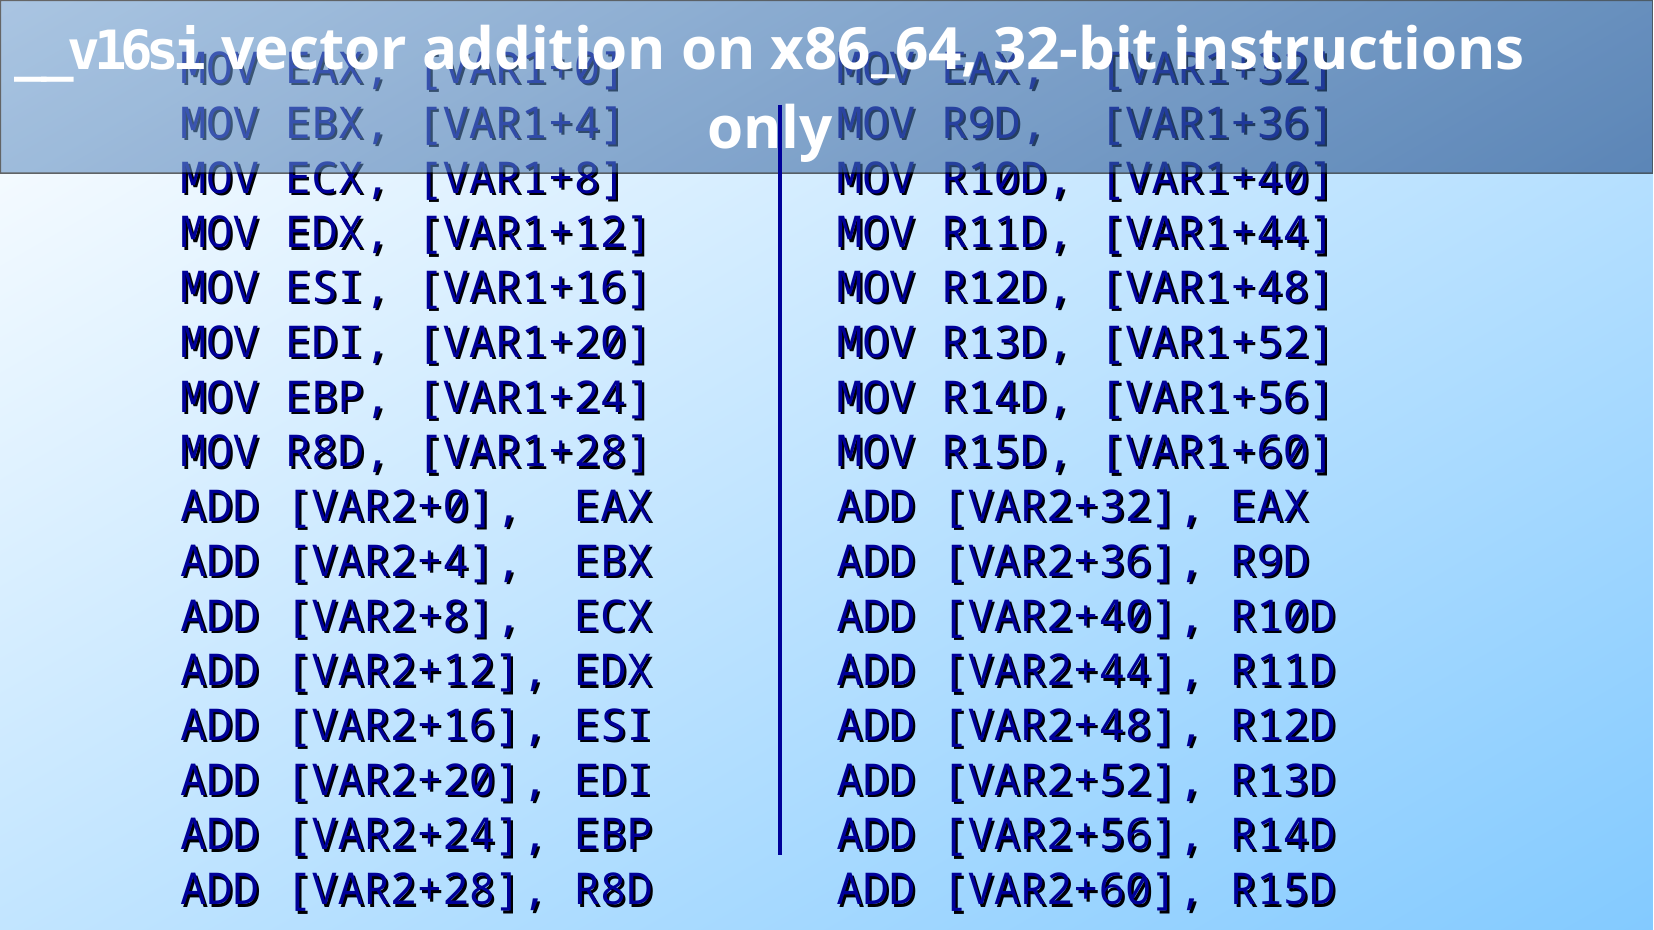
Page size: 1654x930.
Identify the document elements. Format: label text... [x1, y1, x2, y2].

subtitle MOV EAX, [VAR1+0] MOV EAX, [VAR1+32] MOV EBX, [VAR1+4] MOV R9D, [VAR1+36] MOV ECX, [VAR1+8] MOV R10D, [VAR1+40] MOV EDX, [VAR1+12] MOV R11D, [VAR1+44] MOV ESI, [VAR1+16] MOV R12D, [VAR1+48] MOV EDI, [VAR1+20] MOV R13D, [VAR1+52] MOV EBP, [VAR1+24] MOV R14D, [VAR1+56] MOV R8D, [VAR1+28] MOV R15D, [VAR1+60] ADD [VAR2+0], EAX ADD [VAR2+32], EAX ADD [VAR2+4], EBX ADD [VAR2+36], R9D ADD [VAR2+8], ECX ADD [VAR2+40], R10D ADD [VAR2+12], EDX ADD [VAR2+44], R11D ADD [VAR2+16], ESI ADD [VAR2+48], R12D ADD [VAR2+20], EDI ADD [VAR2+52], R13D ADD [VAR2+24], EBP ADD [VAR2+56], R14D ADD [VAR2+28], R8D ADD [VAR2+60], R15D [180, 174, 1441, 856]
text_box __v16si vector addition on x86_64, 32-bit instructions only [0, 0, 1653, 85]
